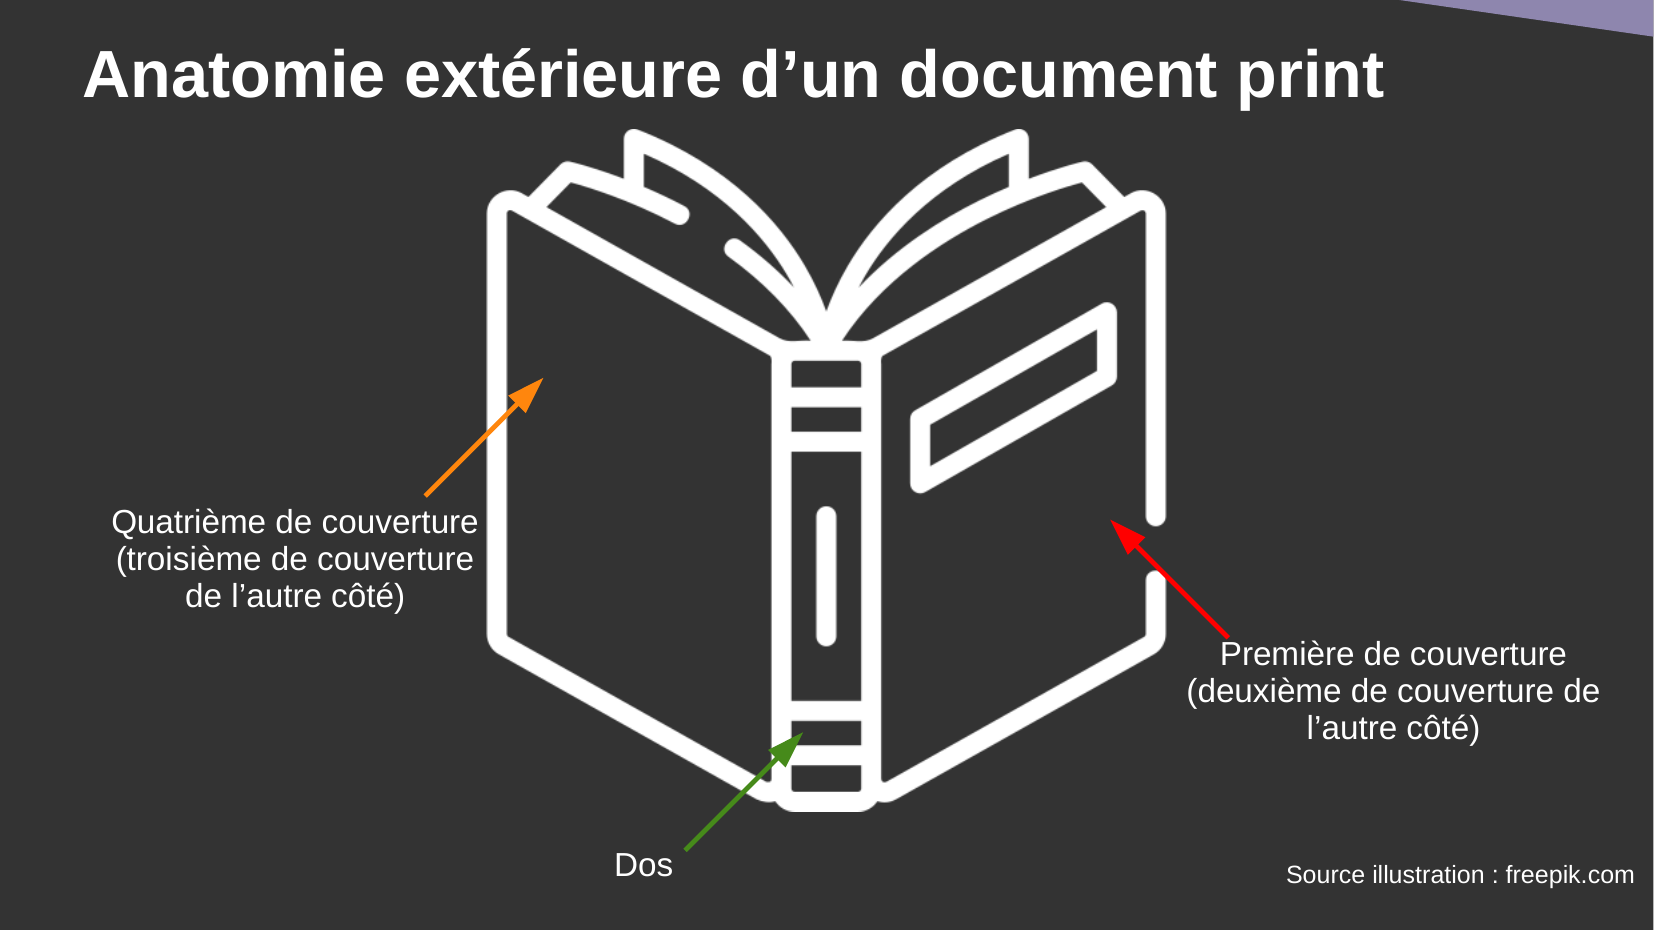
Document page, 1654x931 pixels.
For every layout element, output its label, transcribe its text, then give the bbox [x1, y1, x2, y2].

title Source illustration : freepik.com [1092, 860, 1636, 898]
picture [485, 129, 1168, 812]
text_box Dos [590, 838, 697, 891]
text_box Quatrième de couverture (troisième de couverture de l’autre côté) [82, 496, 508, 622]
text_box [1399, 0, 1654, 37]
title Anatomie extérieure d’un document print [82, 37, 1571, 122]
text_box Première de couverture (deuxième de couverture de l’autre côté) [1157, 628, 1630, 756]
